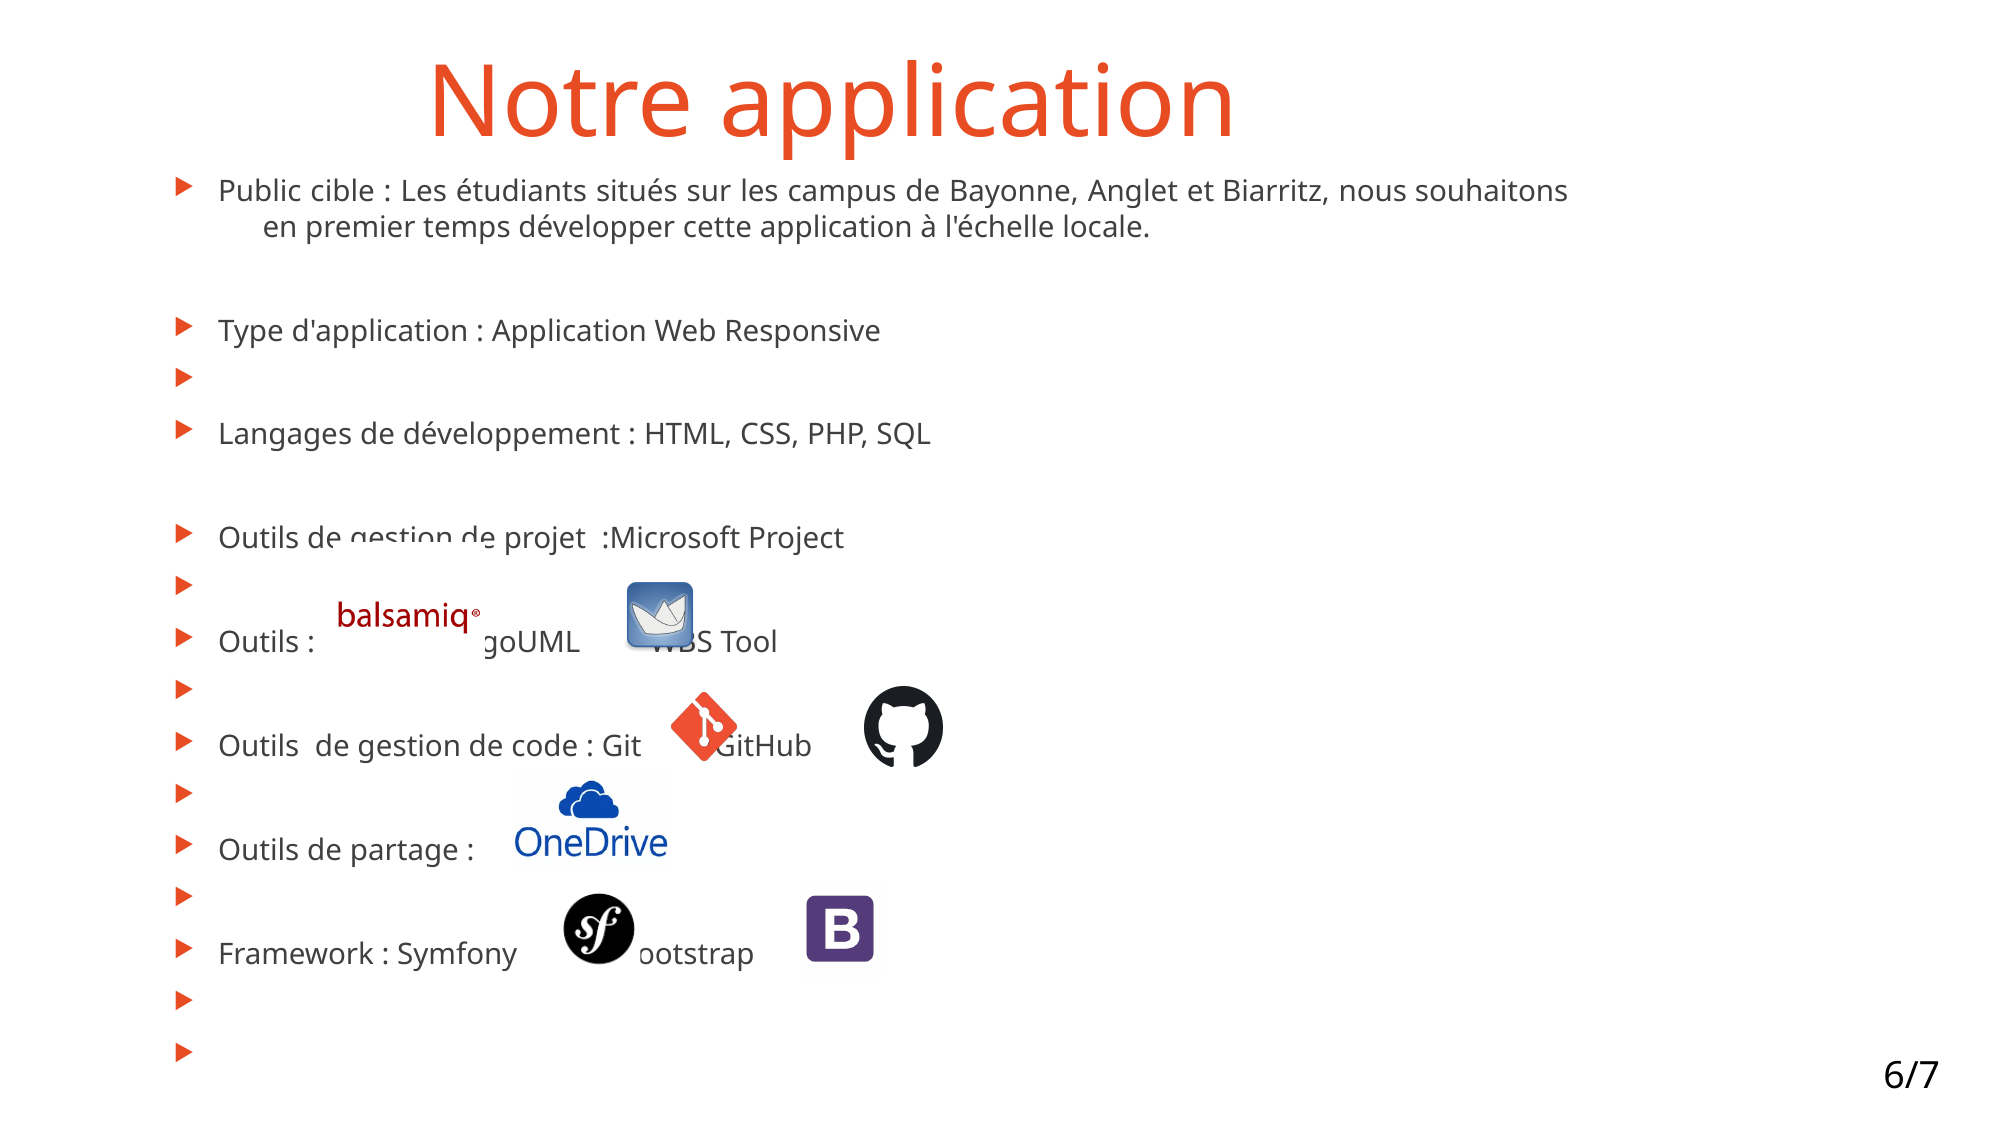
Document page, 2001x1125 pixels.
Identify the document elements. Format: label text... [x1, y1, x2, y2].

picture [671, 692, 737, 761]
list Public cible : Les étudiants situés sur les campus de Bayonne, Anglet et Biarritz, nous souhaitons en premier temps développer cette application à l'échelle locale. Type d'application : Application Web Responsive Langages de développement : HTML, CSS, PHP, SQL Outils de gestion de projet :Microsoft Project Outils : /ArgoUML WBS Tool Outils de gestion de code : Git /GitHub Outils de partage : Framework : Symfony Bootstrap [158, 164, 1585, 988]
picture [512, 768, 673, 867]
picture [798, 879, 882, 978]
picture [559, 888, 641, 968]
picture [333, 542, 485, 693]
picture [864, 686, 943, 769]
text_box 6/7 [1868, 1043, 2000, 1105]
picture [623, 580, 698, 654]
text_box Notre application [158, 28, 1507, 165]
